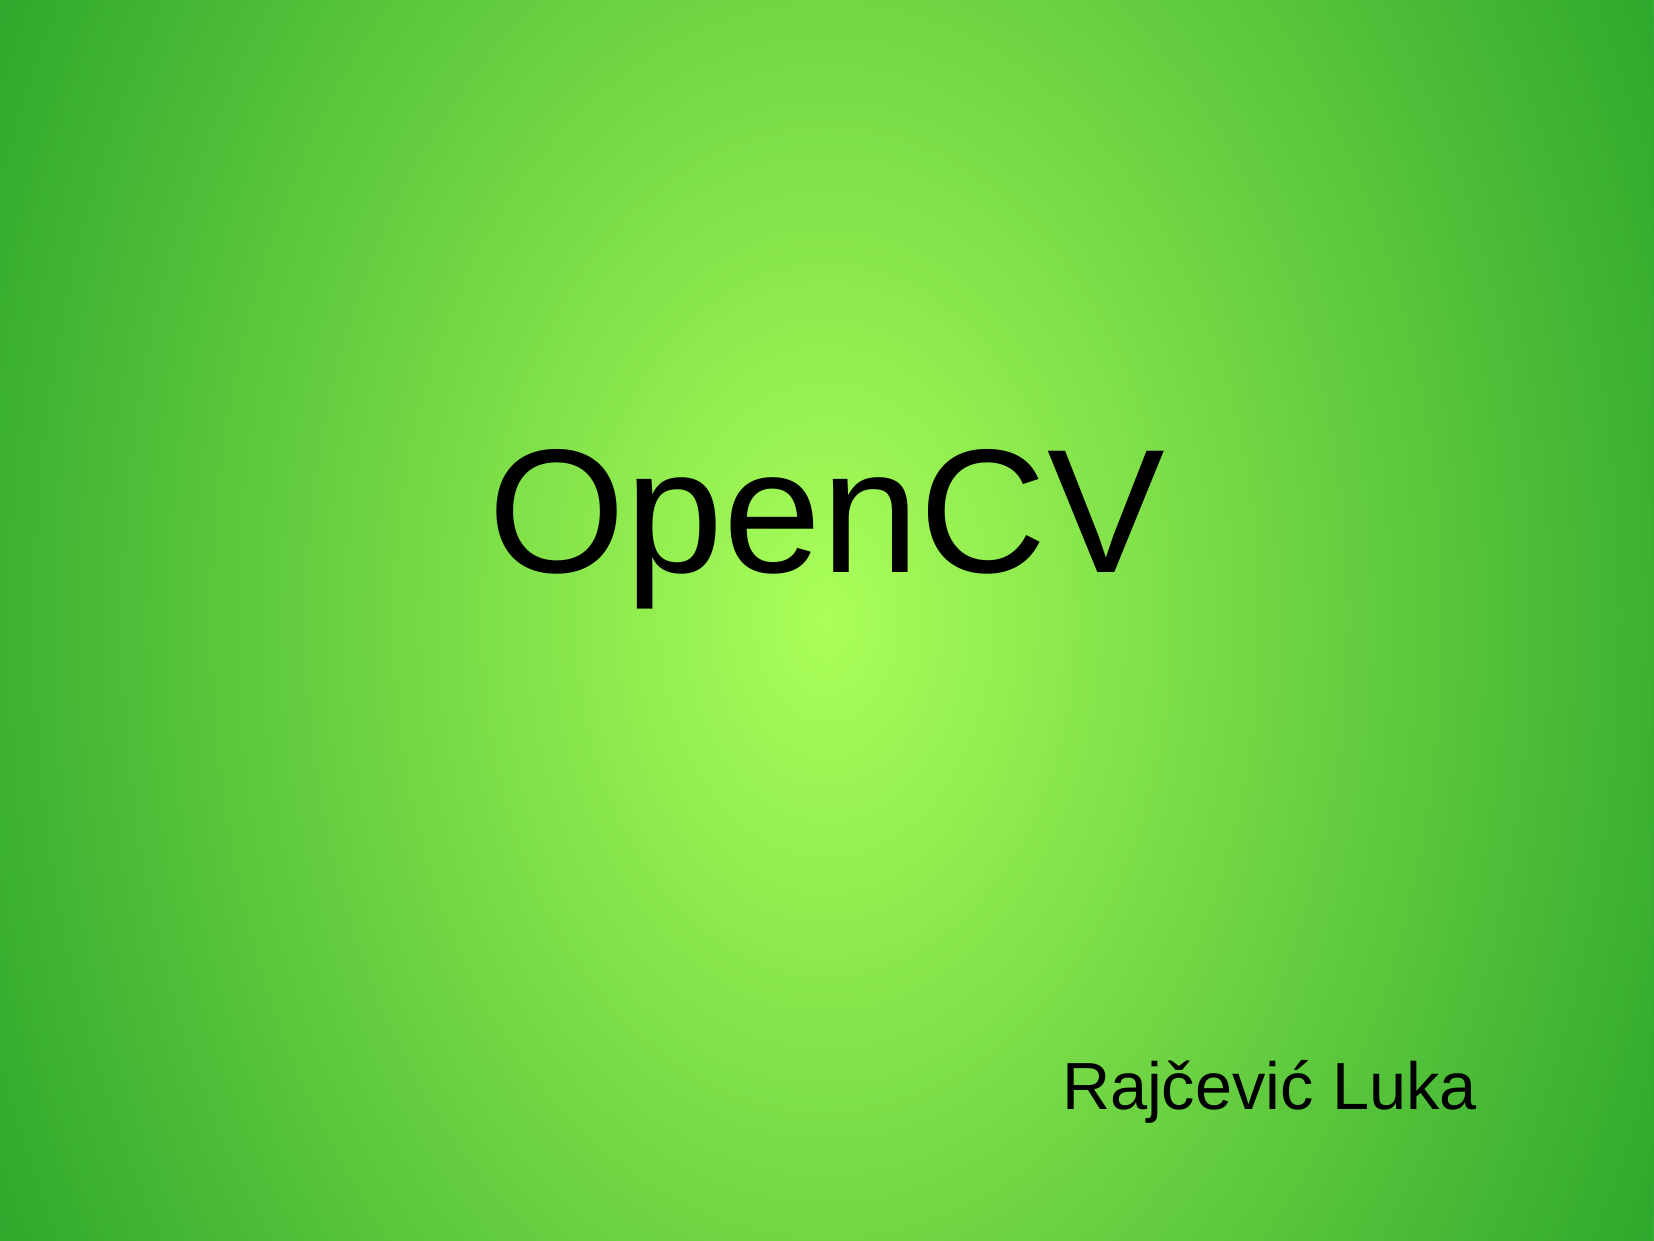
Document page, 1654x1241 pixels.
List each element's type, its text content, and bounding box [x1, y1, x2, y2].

subtitle Rajčević Luka [944, 1039, 1595, 1134]
title OpenCV [82, 409, 1571, 615]
